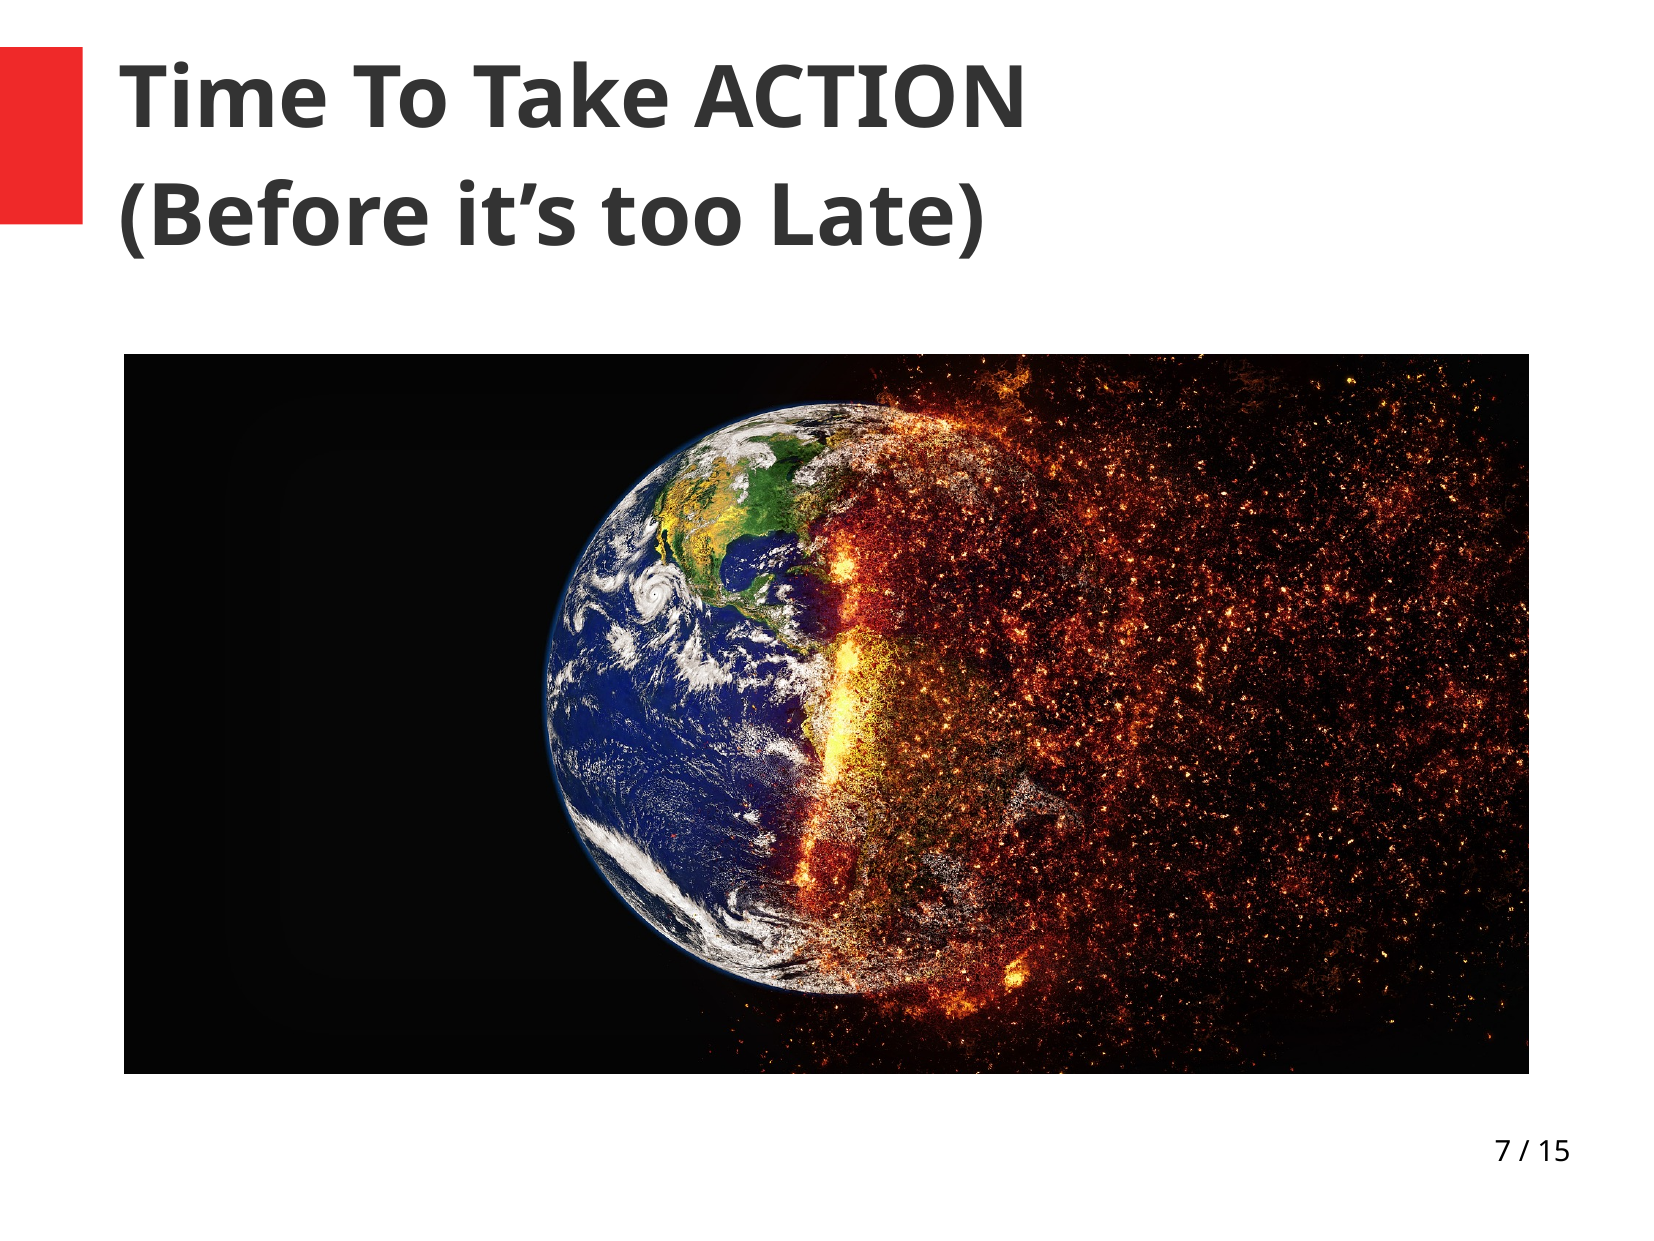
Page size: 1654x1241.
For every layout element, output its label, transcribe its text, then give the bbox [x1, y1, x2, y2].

title Time To Take ACTION (Before it’s too Late) [118, 49, 1571, 257]
picture [124, 354, 1529, 1074]
